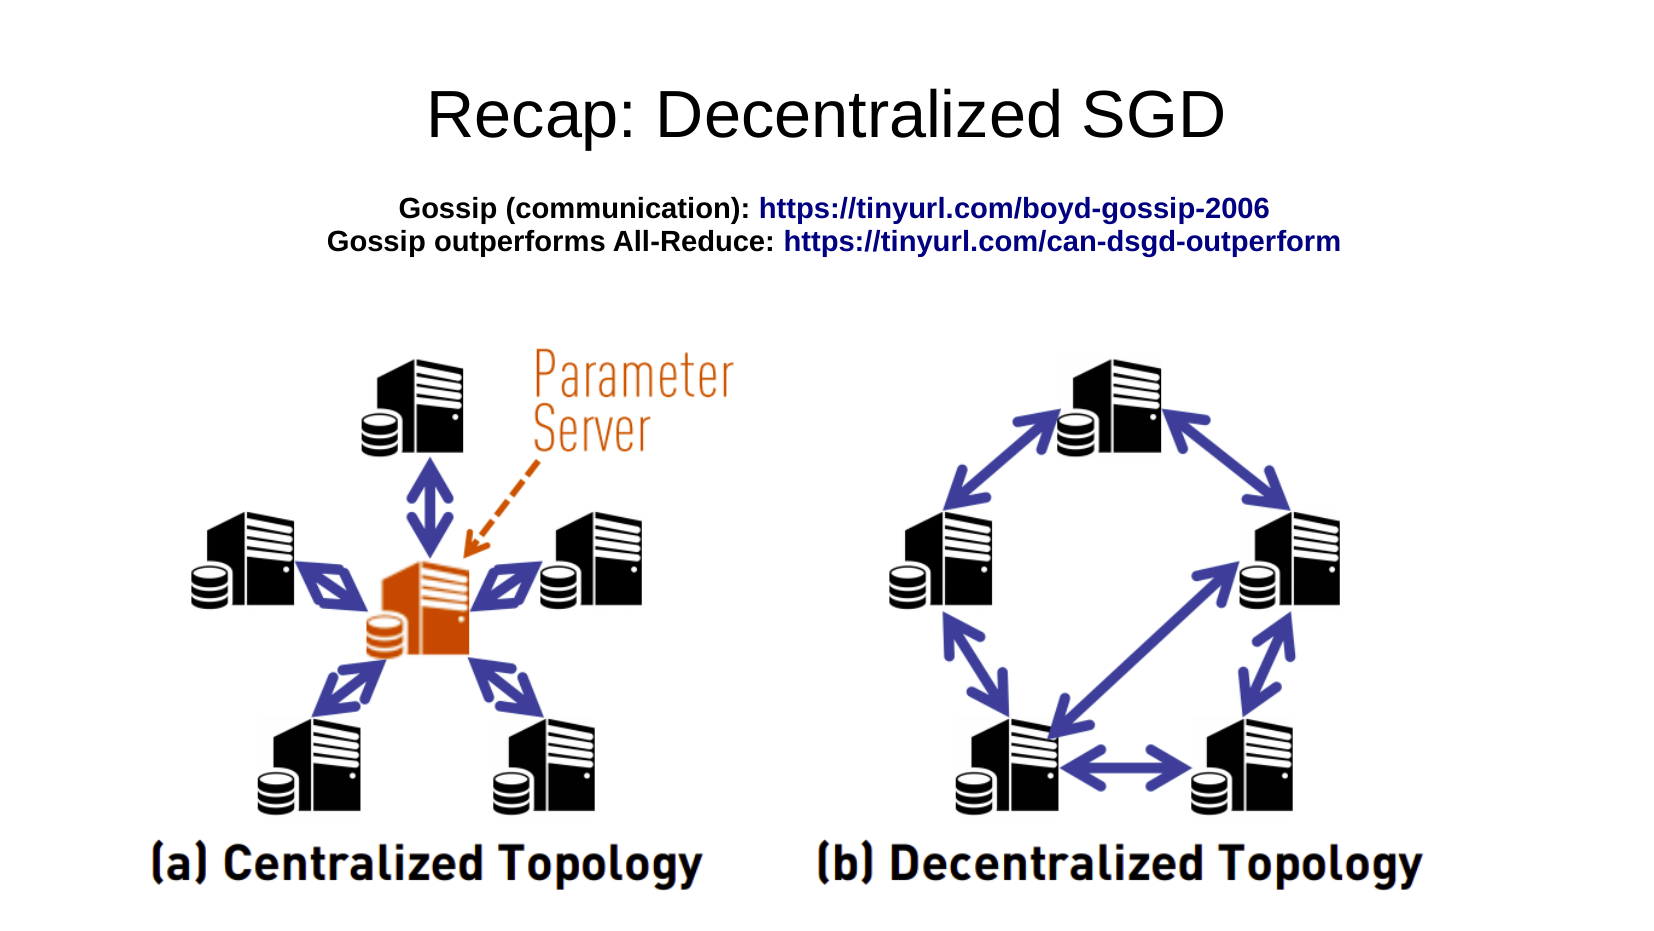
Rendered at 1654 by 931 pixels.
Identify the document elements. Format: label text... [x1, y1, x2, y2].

subtitle Gossip (communication): https://tinyurl.com/boyd-gossip-2006 Gossip outperforms All-Reduce: https://tinyurl.com/can-dsgd-outperform [286, 175, 1382, 274]
title Recap: Decentralized SGD [82, 37, 1571, 193]
picture [113, 281, 1480, 914]
